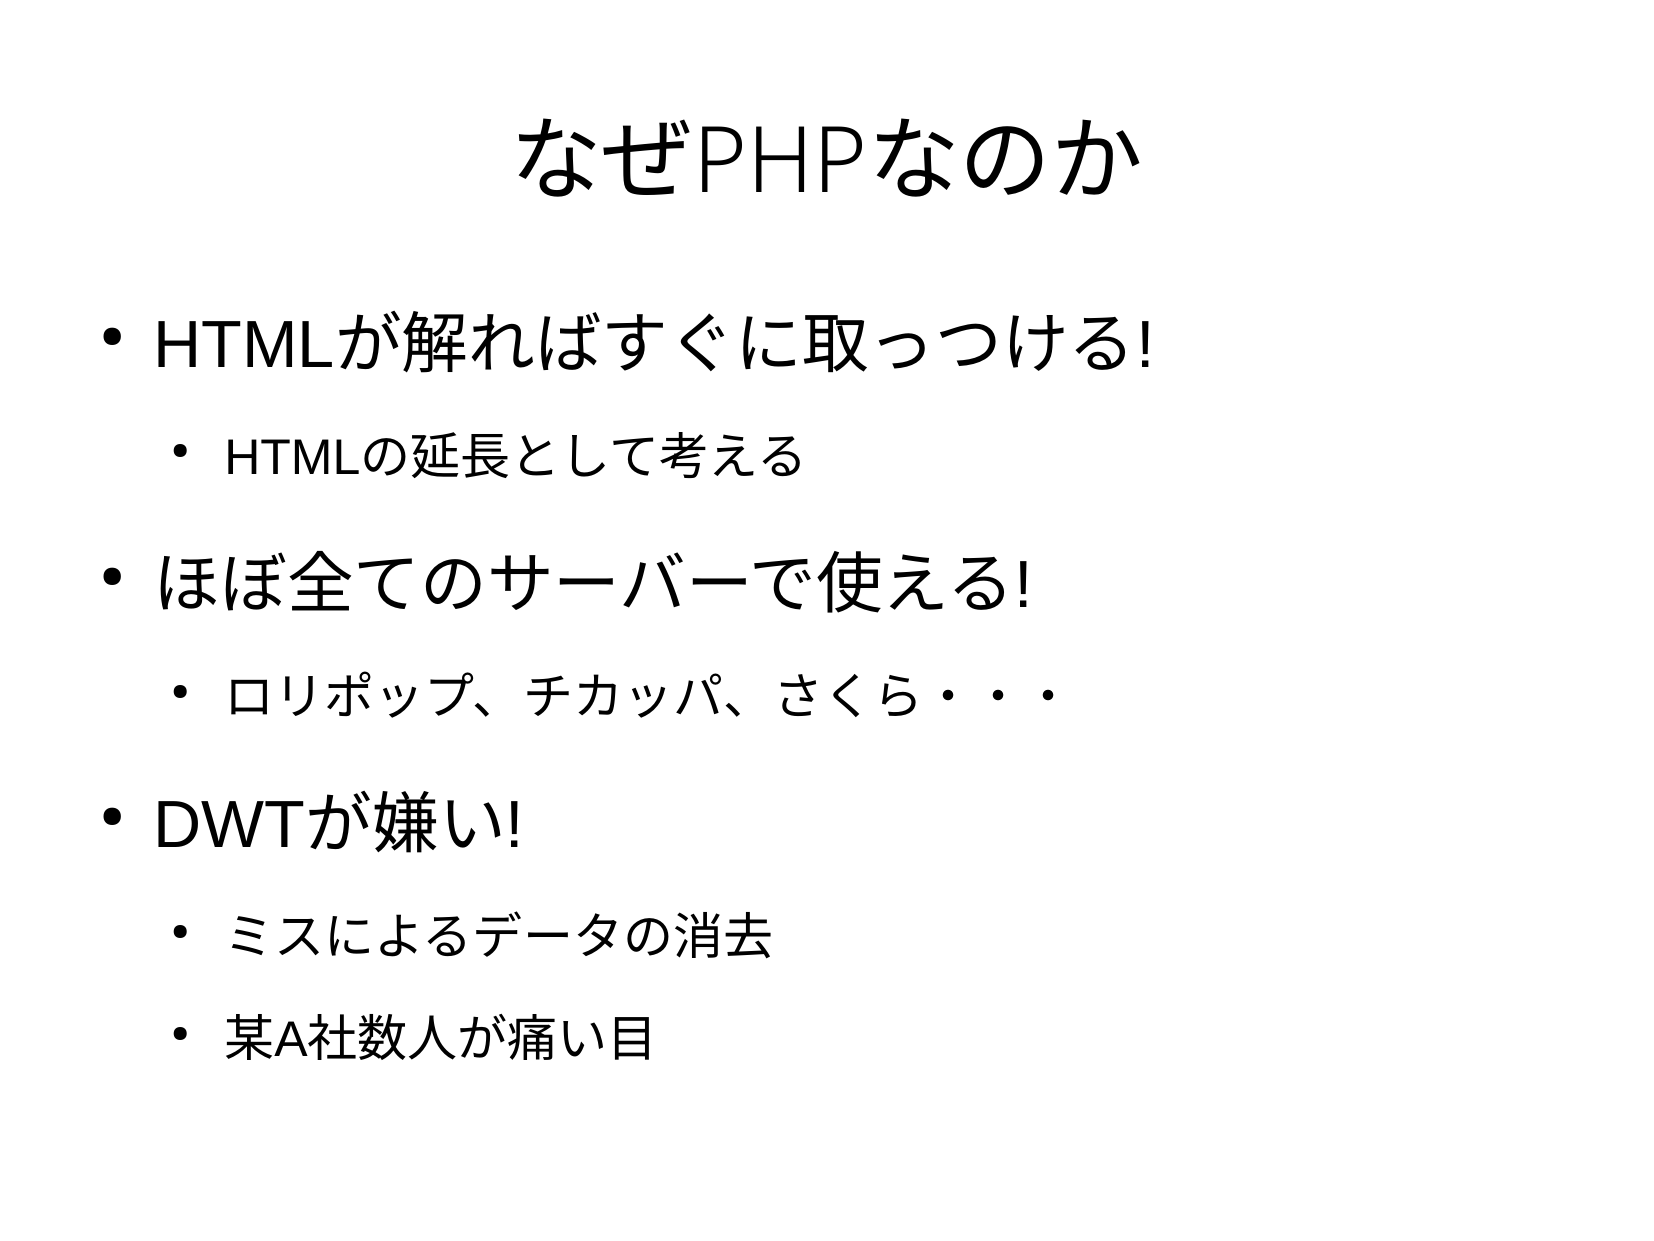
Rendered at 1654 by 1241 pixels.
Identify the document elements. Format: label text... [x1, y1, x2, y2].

title なぜPHPなのか [82, 49, 1571, 257]
list HTMLが解ればすぐに取っつける! HTMLの延長として考える ほぼ全てのサーバーで使える! ロリポップ、チカッパ、さくら・・・ DWTが嫌い! ミスによるデータの消去 某A社数人が痛い目 [82, 290, 1571, 1109]
